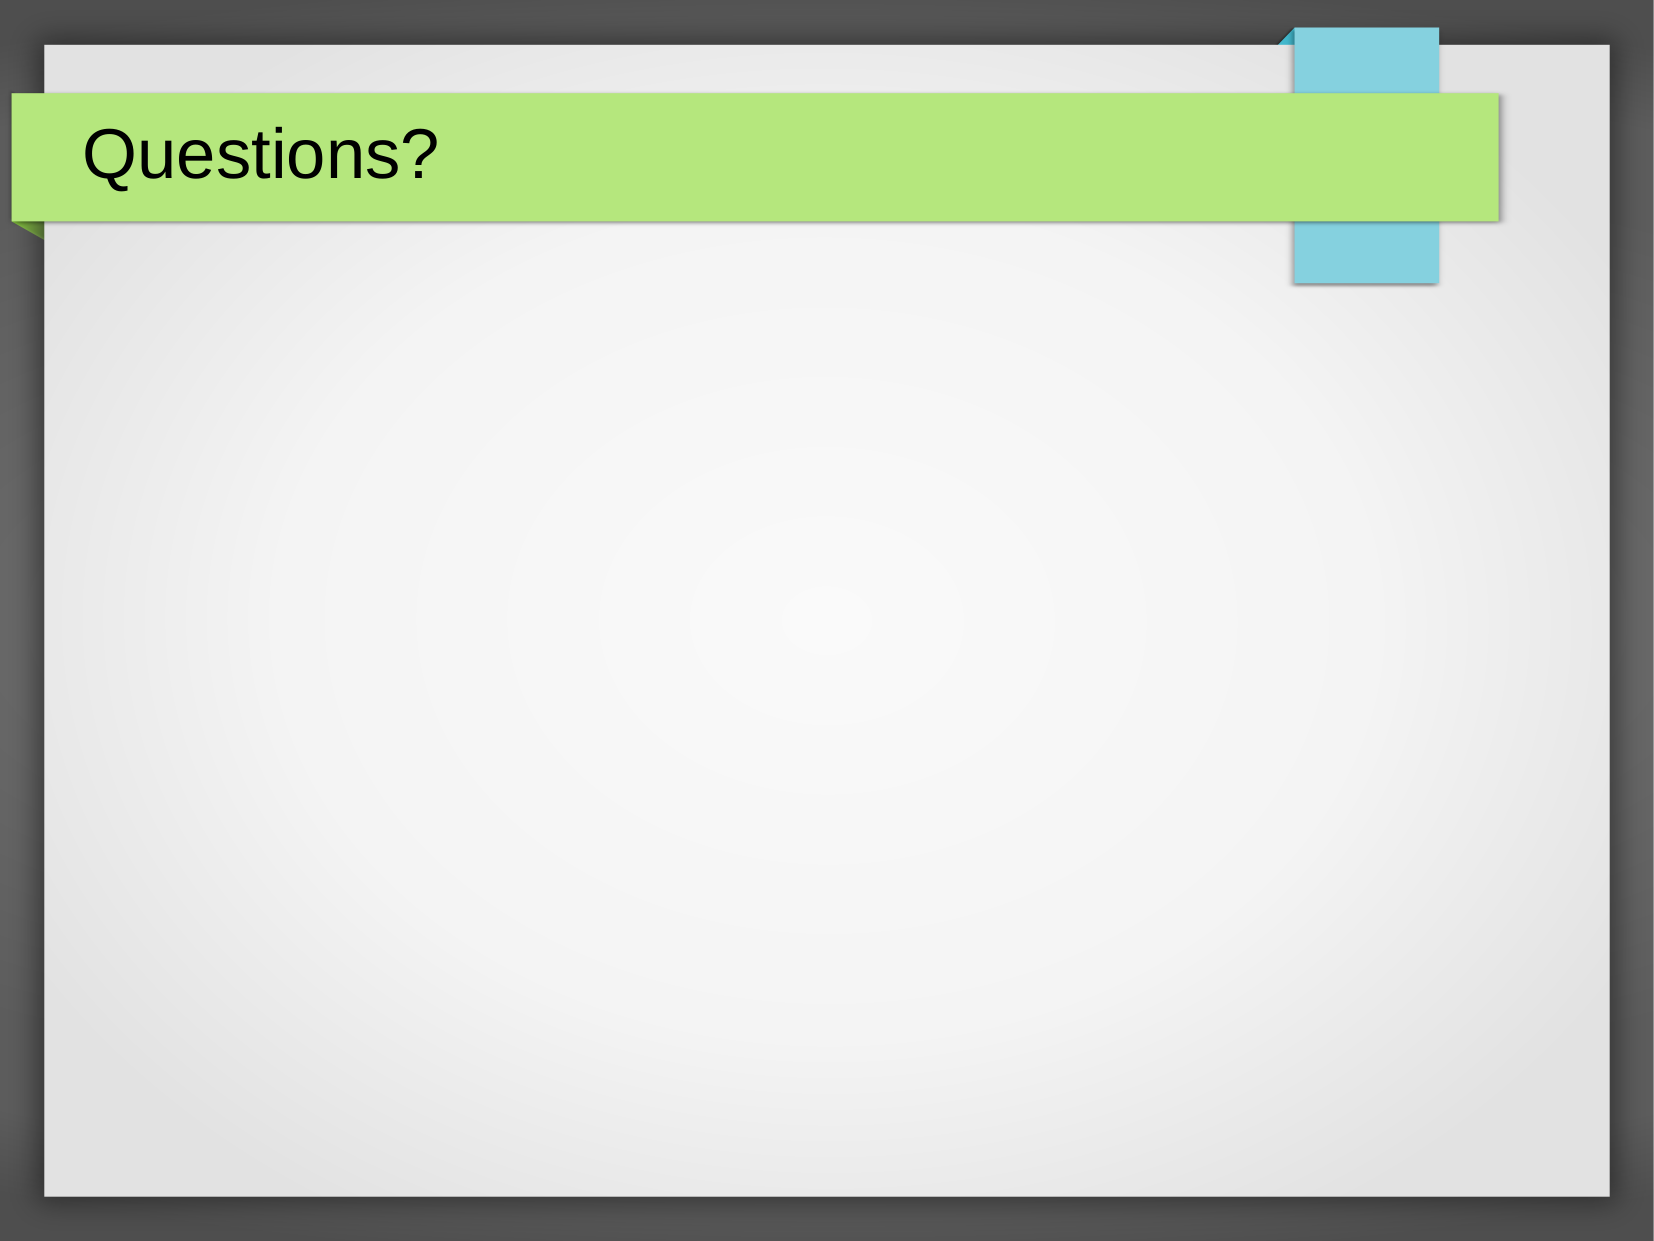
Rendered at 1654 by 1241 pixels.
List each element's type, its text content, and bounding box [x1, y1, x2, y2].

picture [0, 0, 1654, 1241]
title Questions? [82, 94, 1264, 213]
